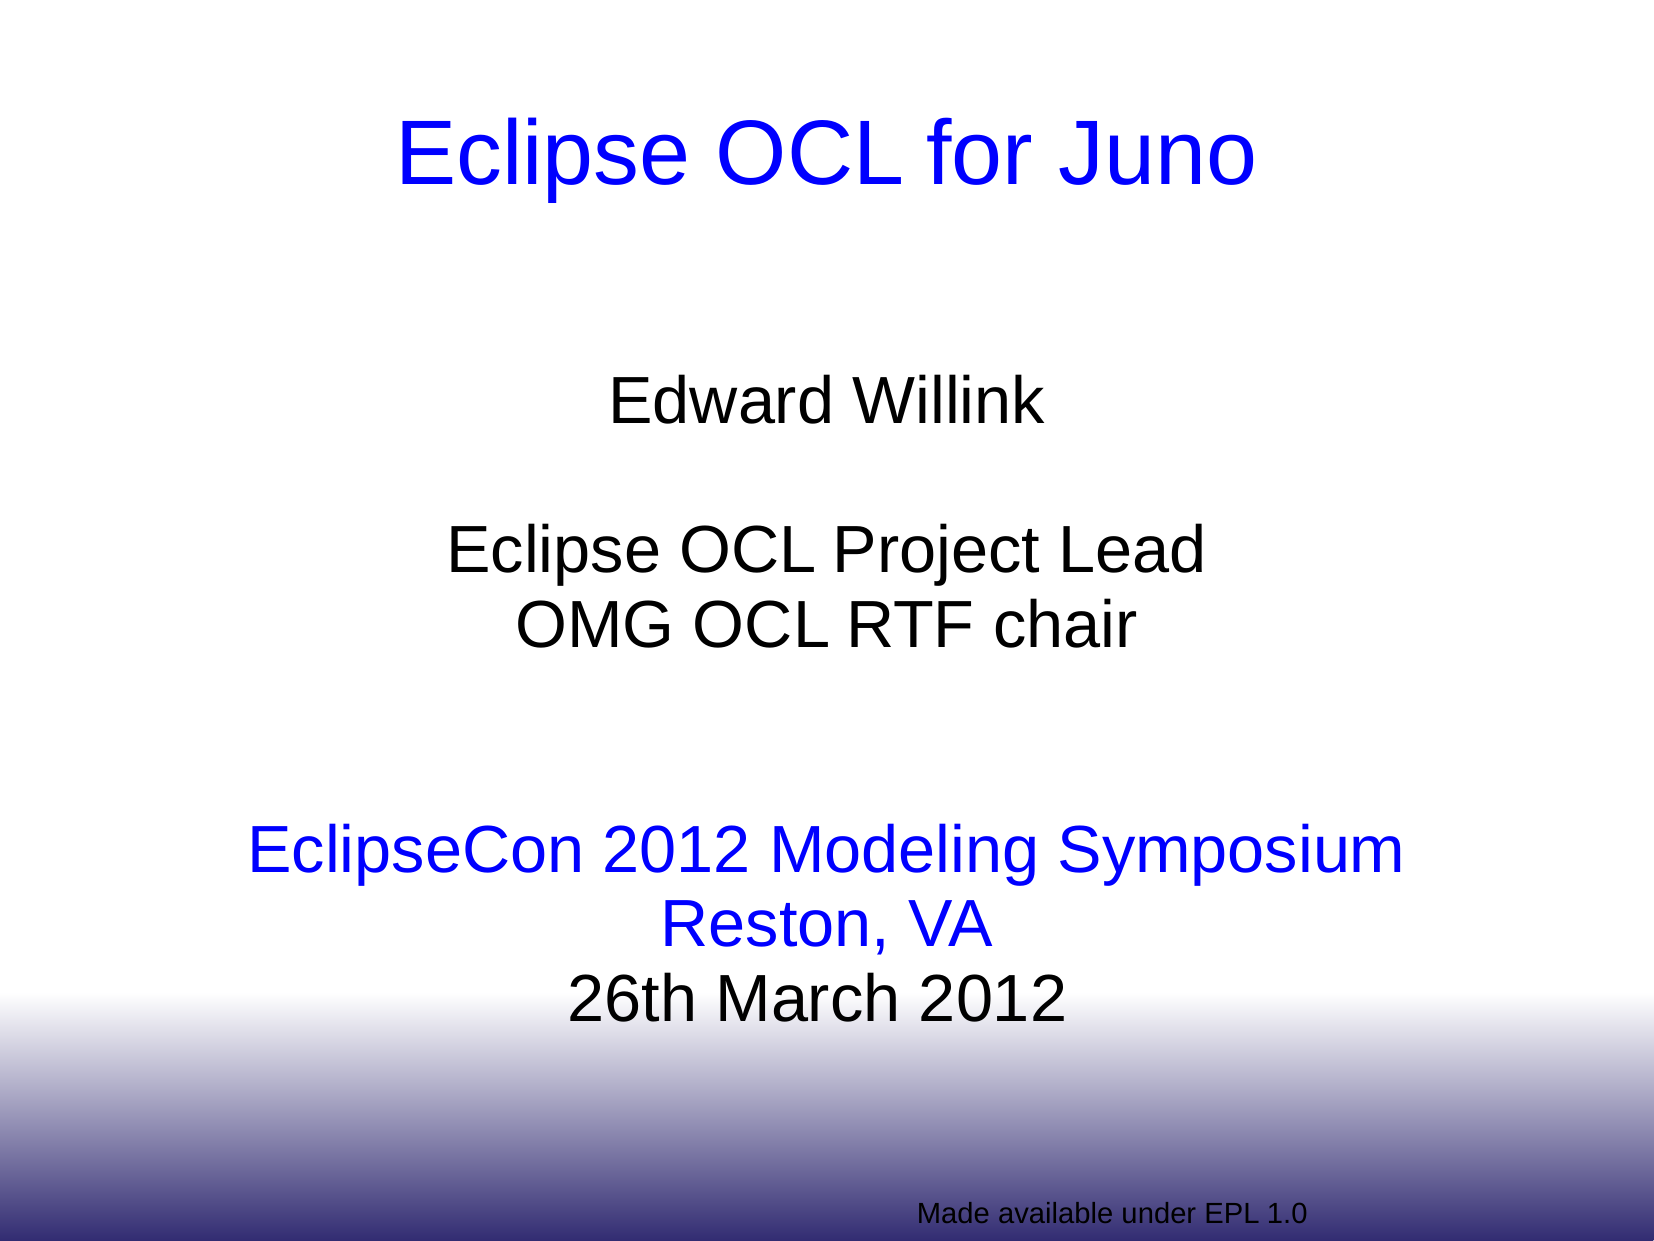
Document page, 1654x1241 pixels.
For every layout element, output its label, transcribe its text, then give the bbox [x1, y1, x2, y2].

subtitle Edward Willink Eclipse OCL Project Lead OMG OCL RTF chair EclipseCon 2012 Modeling Symposium Reston, VA 26th March 2012 [82, 290, 1571, 1109]
title Eclipse OCL for Juno [82, 56, 1571, 250]
